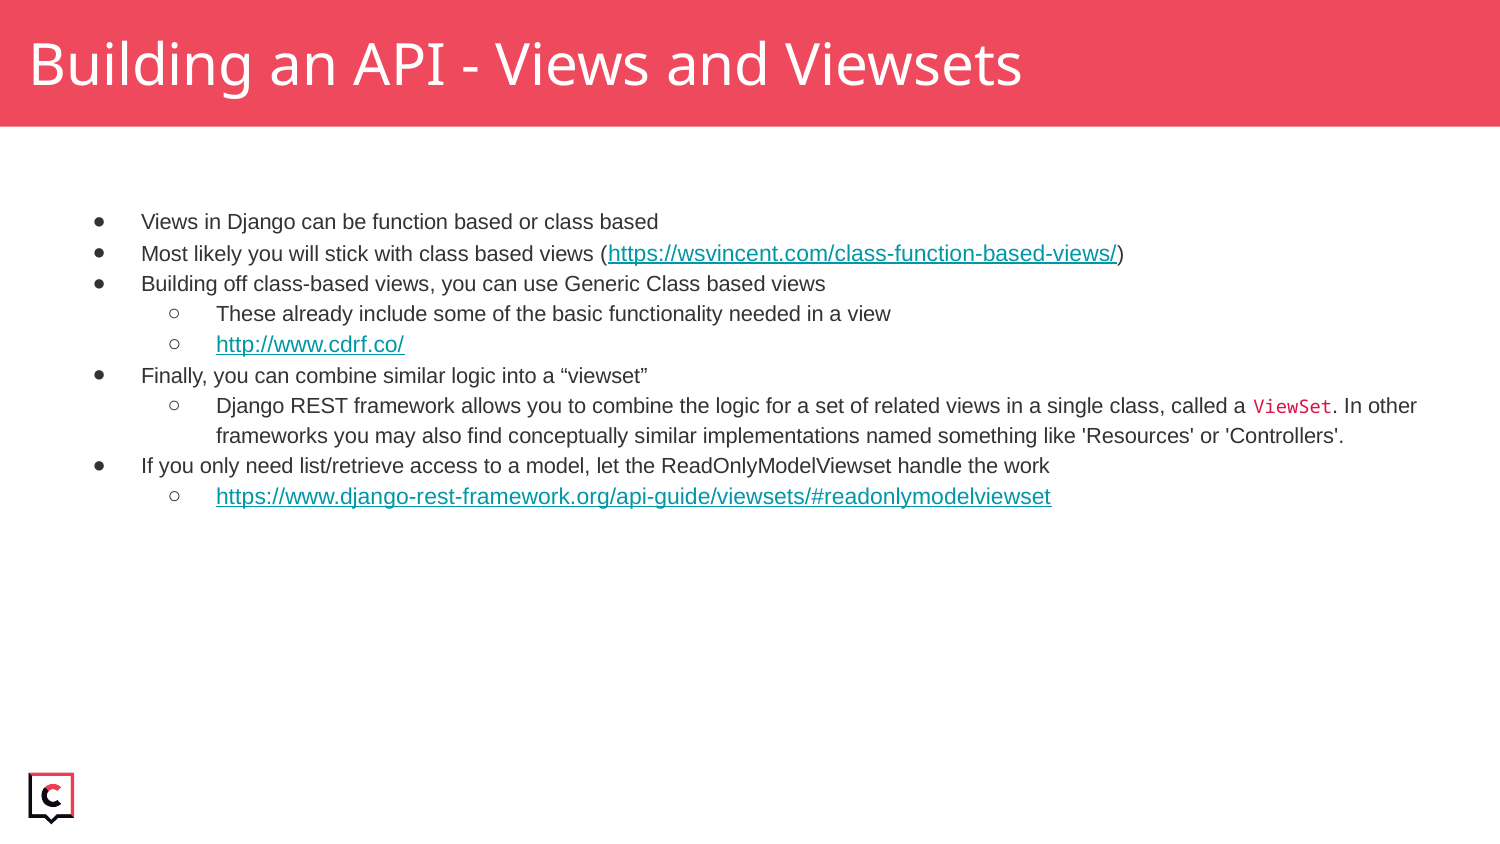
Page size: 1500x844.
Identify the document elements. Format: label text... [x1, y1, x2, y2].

list Views in Django can be function based or class based Most likely you will stick with class based views (https://wsvincent.com/class-function-based-views/) Building off class-based views, you can use Generic Class based views These already include some of the basic functionality needed in a view http://www.cdrf.co/ Finally, you can combine similar logic into a “viewset” Django REST framework allows you to combine the logic for a set of related views in a single class, called a ViewSet. In other frameworks you may also find conceptually similar implementations named something like 'Resources' or 'Controllers'. If you only need list/retrieve access to a model, let the ReadOnlyModelViewset handle the work https://www.django-rest-framework.org/api-guide/viewsets/#readonlymodelviewset [51, 189, 1449, 750]
picture [19, 764, 82, 830]
title Building an API - Views and Viewsets [13, 12, 1412, 107]
